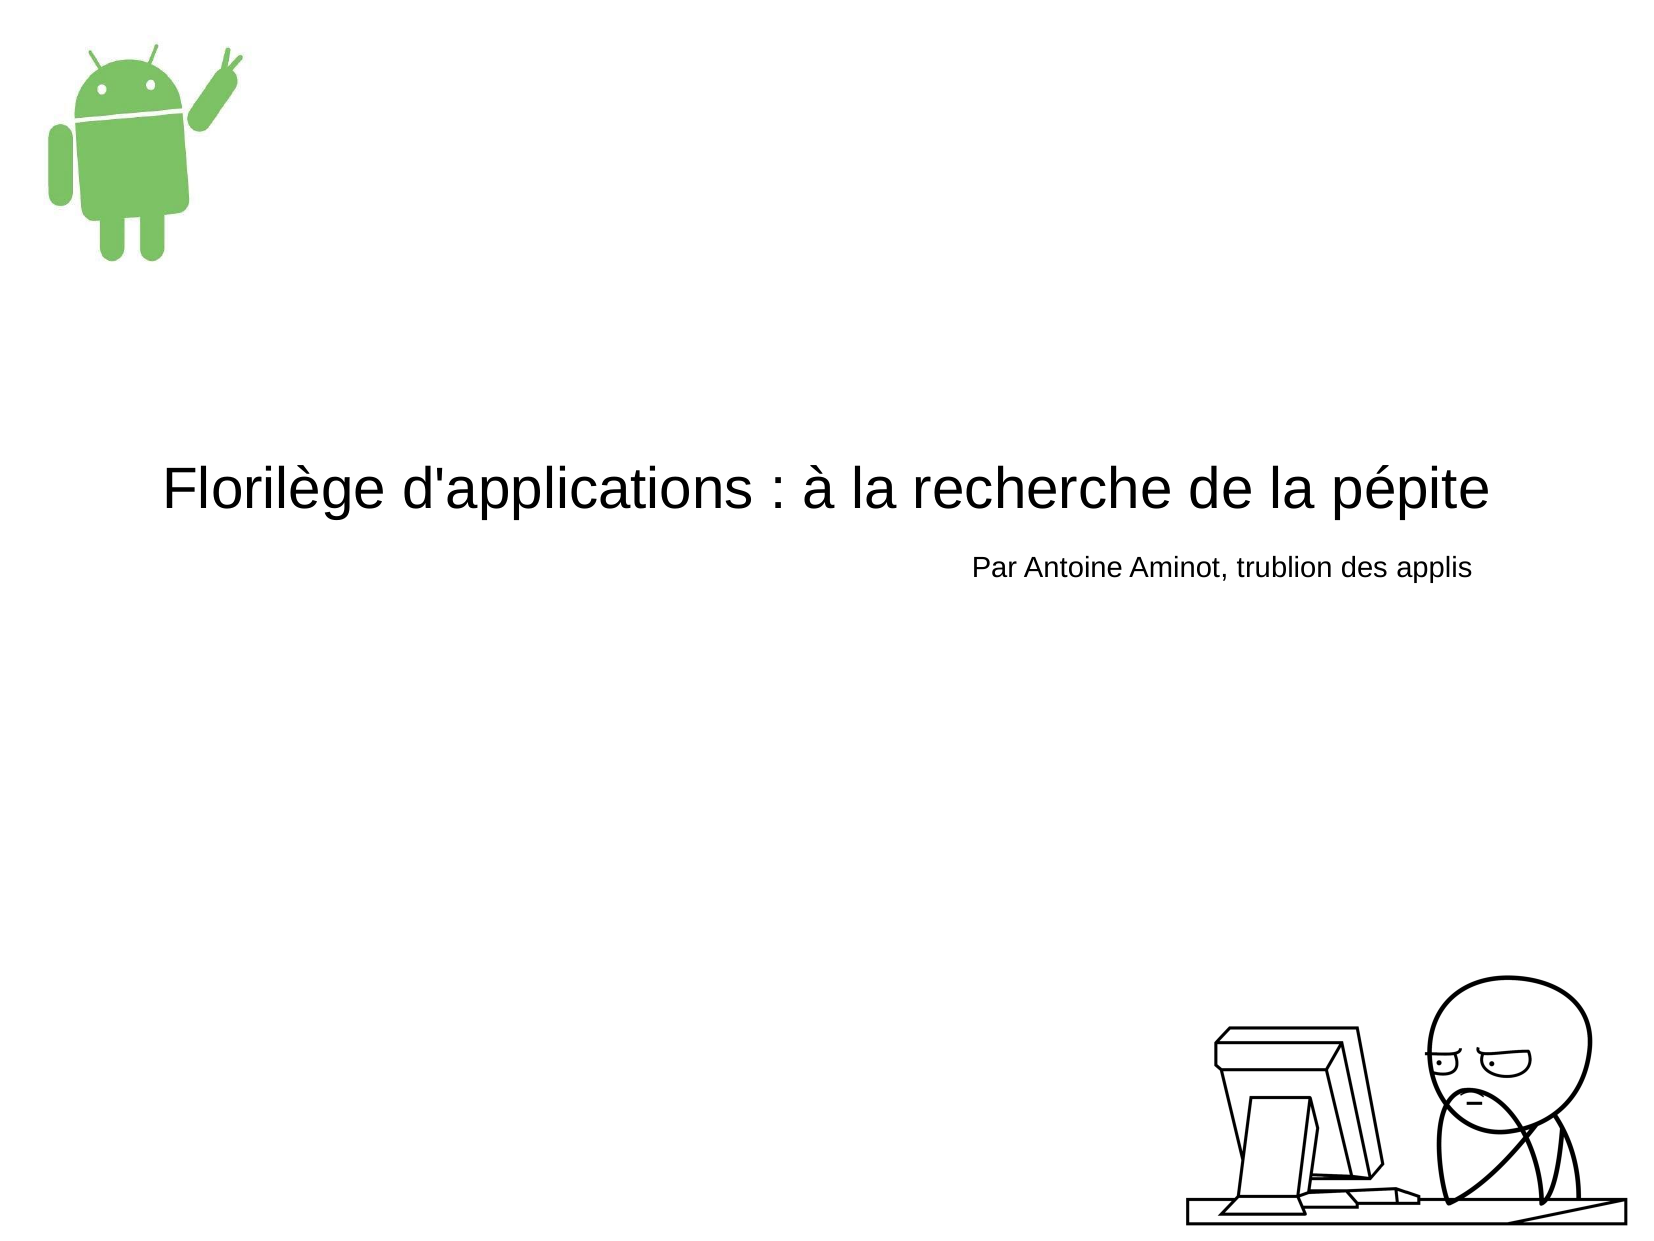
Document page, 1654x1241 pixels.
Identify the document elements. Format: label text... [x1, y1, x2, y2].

text_box Par Antoine Aminot, trublion des applis [957, 543, 1489, 591]
picture [1181, 968, 1632, 1230]
picture [12, 12, 272, 295]
text_box Florilège d'applications : à la recherche de la pépite [0, 448, 1654, 529]
